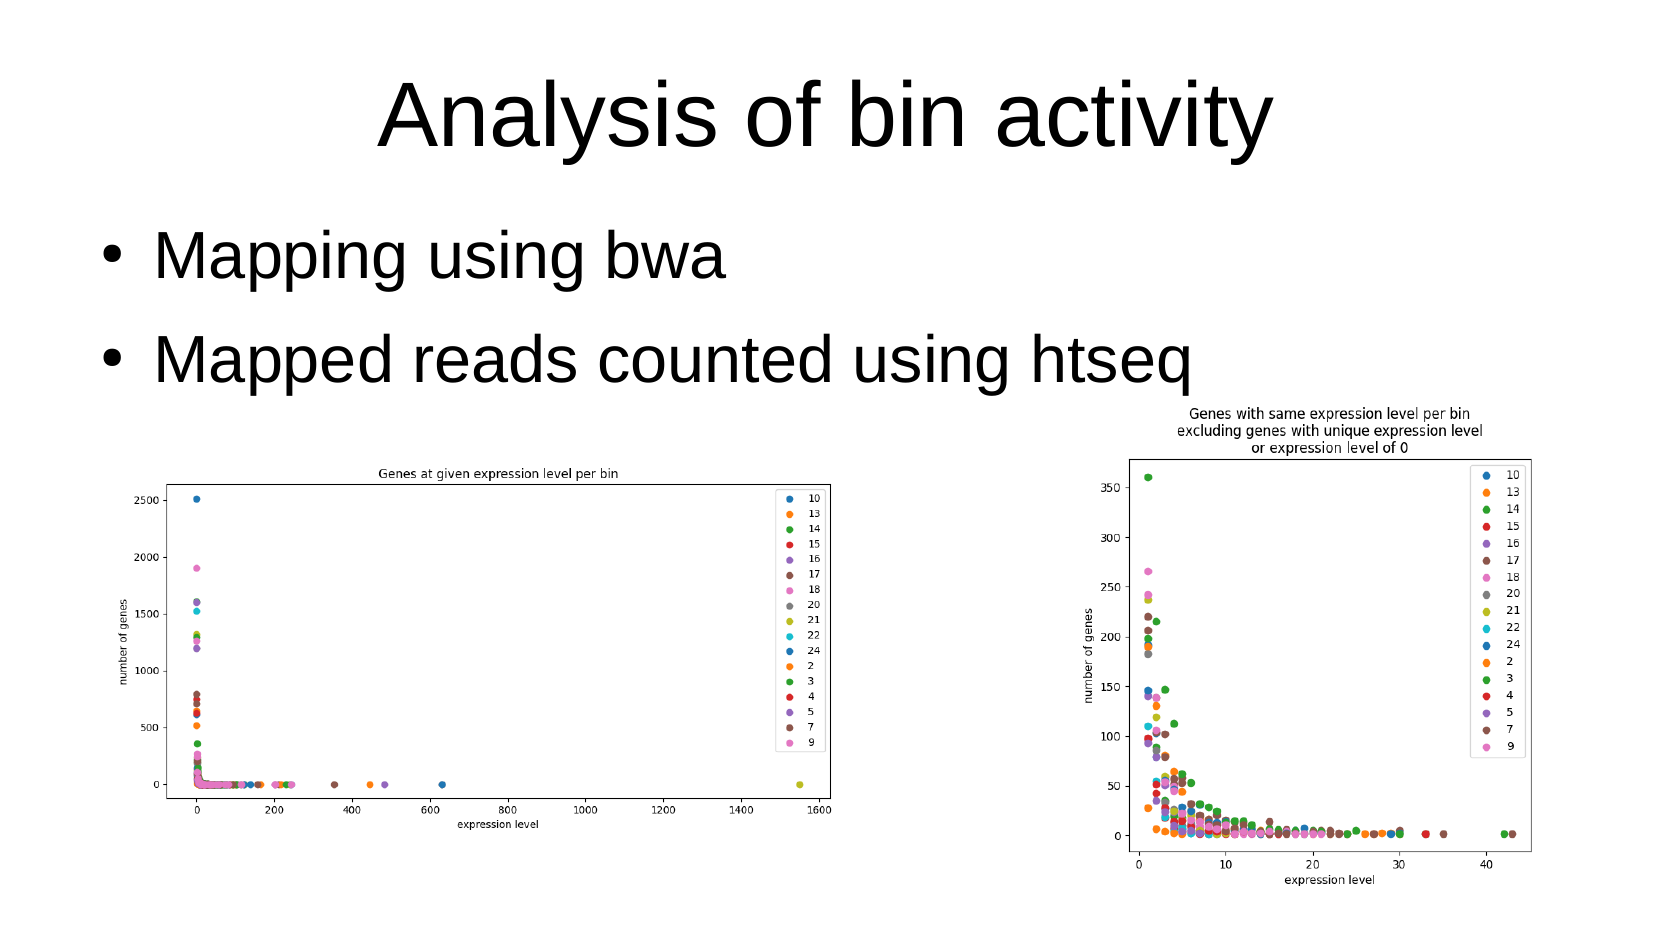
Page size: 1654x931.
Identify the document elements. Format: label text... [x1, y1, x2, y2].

list Mapping using bwa Mapped reads counted using htseq [82, 217, 1571, 758]
picture [1064, 398, 1582, 907]
title Analysis of bin activity [82, 37, 1571, 193]
picture [59, 435, 915, 844]
